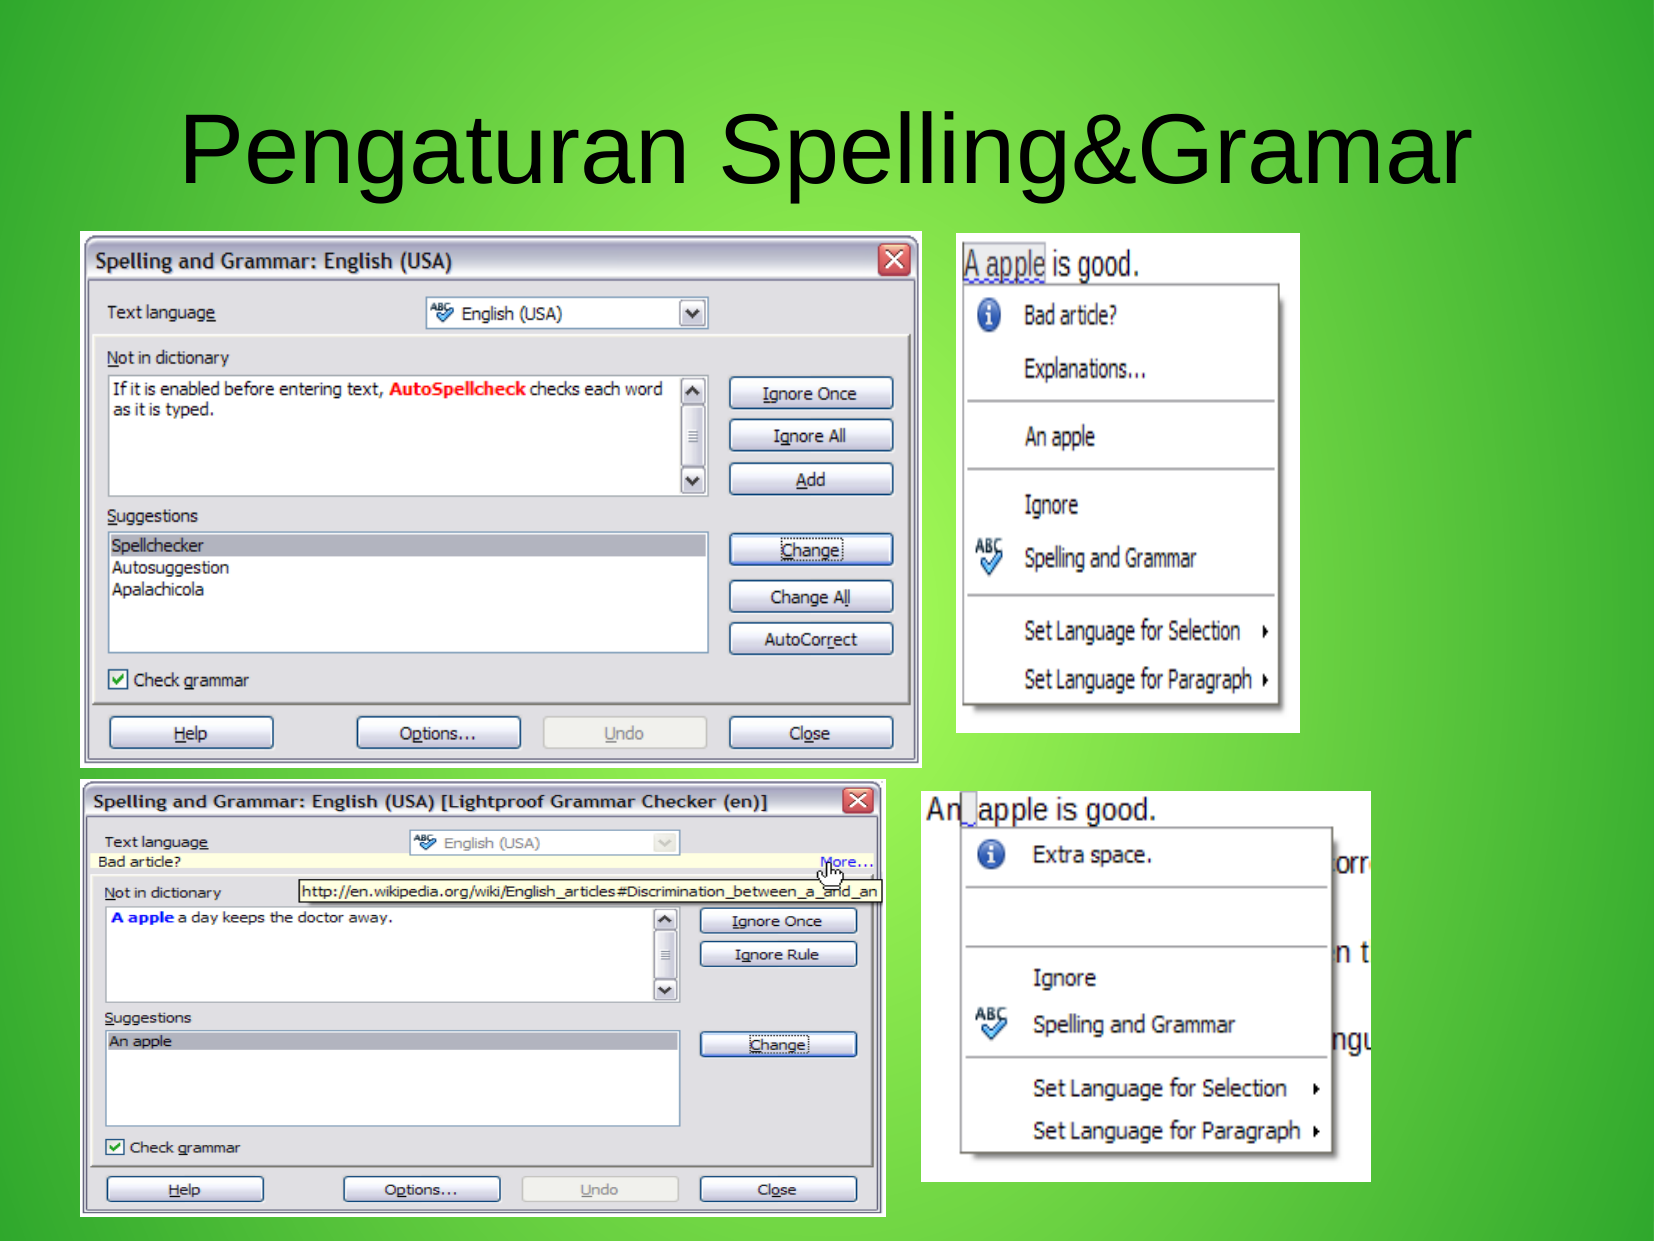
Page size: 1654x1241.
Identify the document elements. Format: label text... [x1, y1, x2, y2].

picture [921, 791, 1371, 1182]
title Pengaturan Spelling&Gramar [82, 47, 1571, 252]
picture [956, 233, 1300, 733]
picture [80, 231, 922, 768]
picture [80, 779, 886, 1217]
